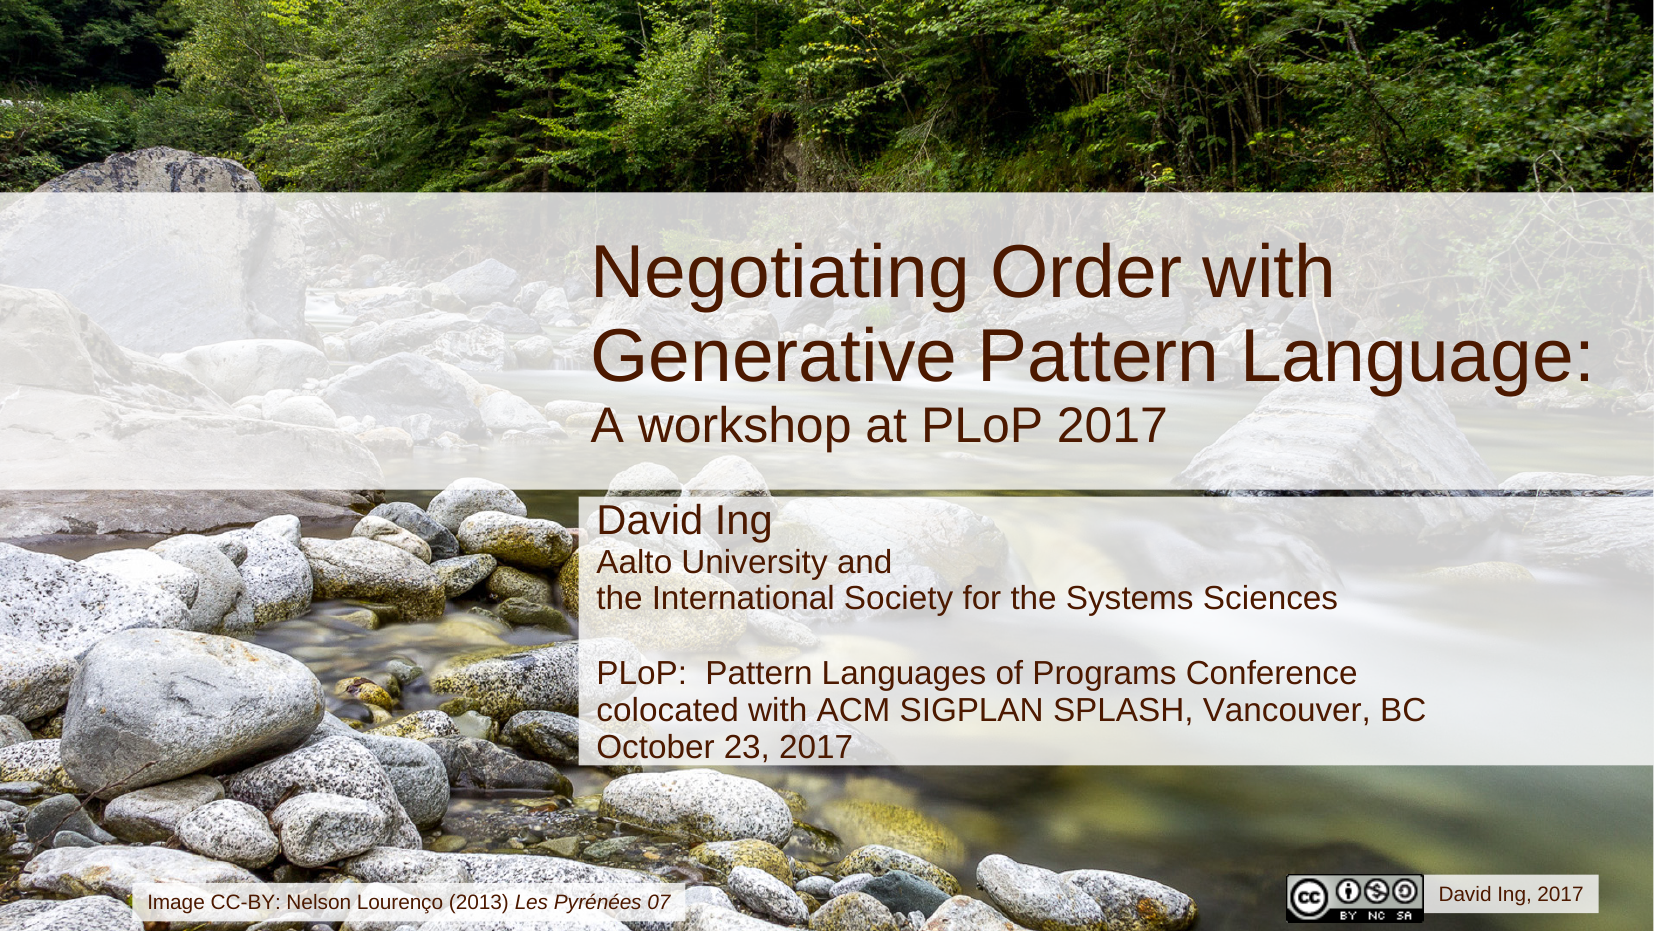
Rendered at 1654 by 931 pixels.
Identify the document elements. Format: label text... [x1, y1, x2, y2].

picture [0, 490, 1654, 931]
title Negotiating Order with Generative Pattern Language: A workshop at PLoP 2017 [0, 192, 1654, 490]
picture [0, 0, 1654, 192]
list David Ing Aalto University and the International Society for the Systems Sciences PLoP: Pattern Languages of Programs Conference colocated with ACM SIGPLAN SPLASH, Vancouver, BC October 23, 2017 [578, 496, 1654, 766]
text_box David Ing, 2017 [1424, 874, 1599, 914]
